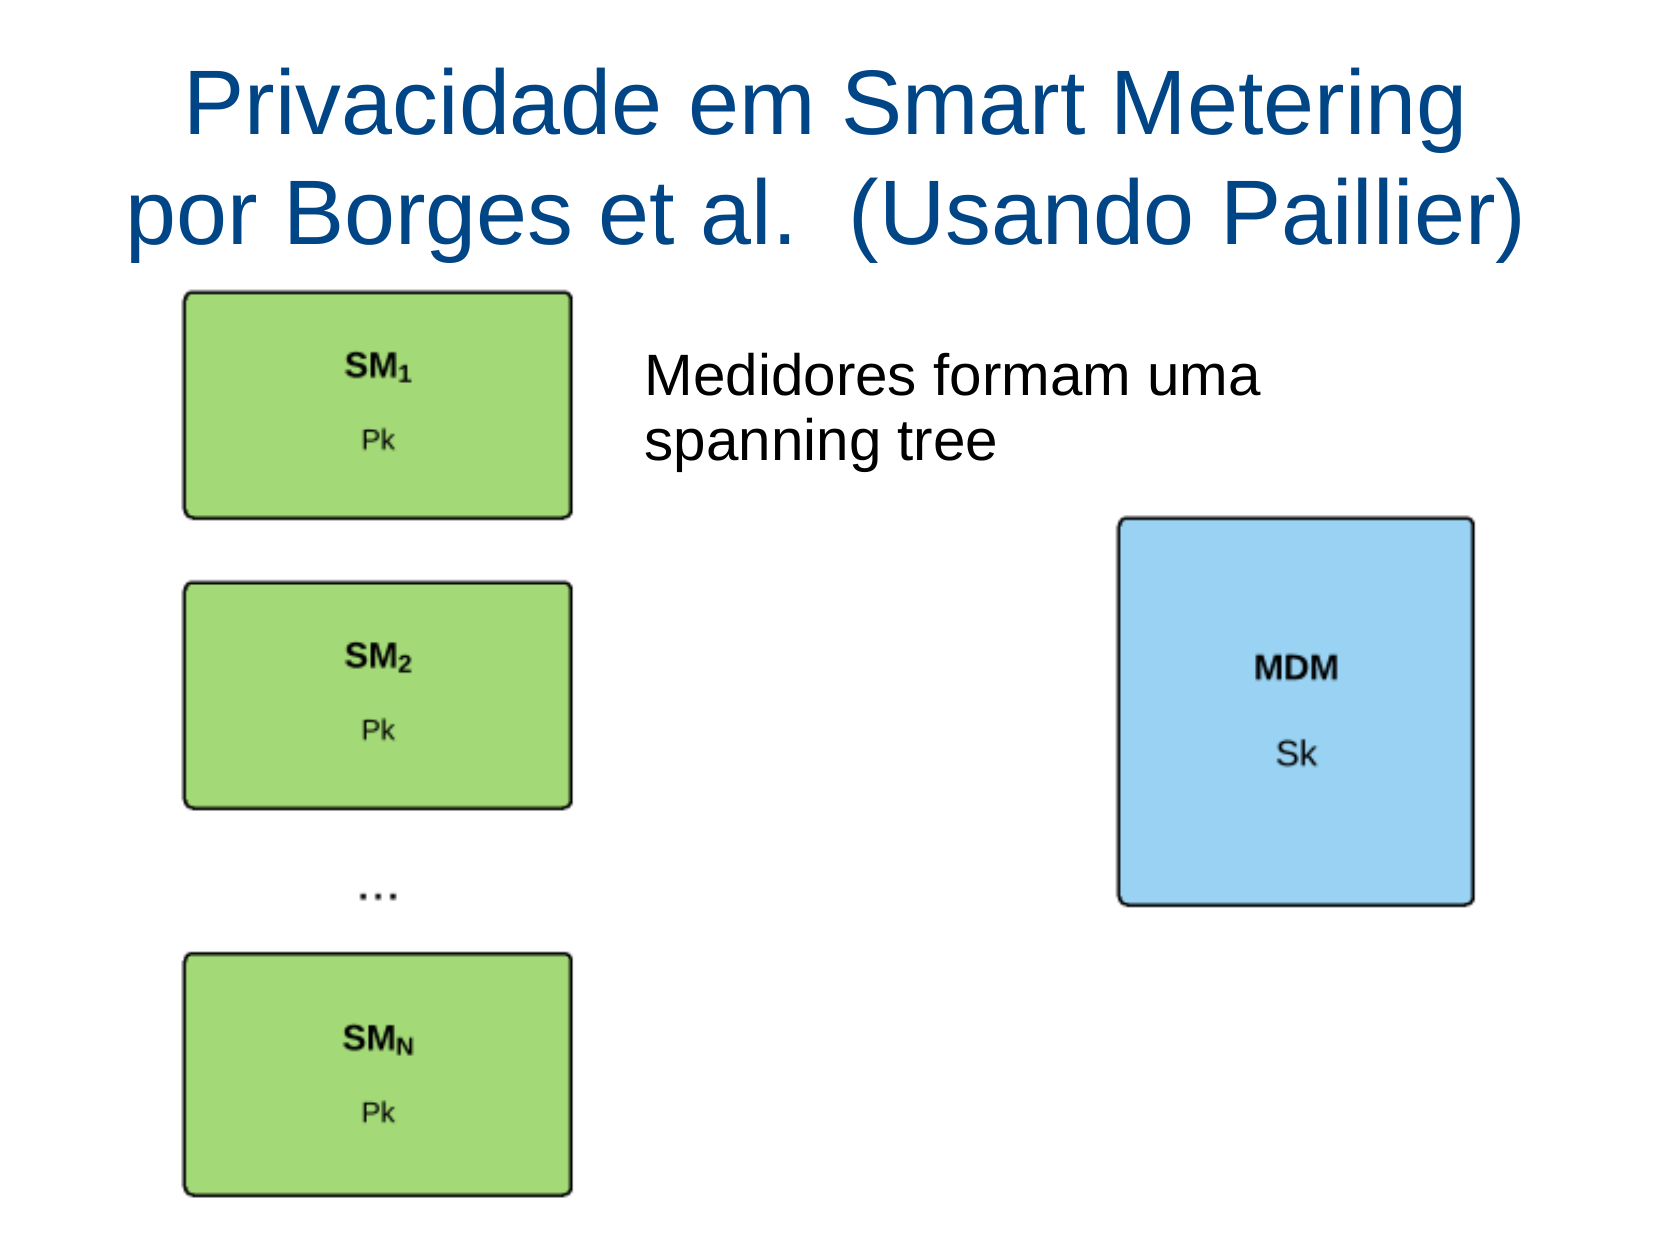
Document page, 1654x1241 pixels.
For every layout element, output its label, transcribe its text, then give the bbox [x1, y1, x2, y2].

picture [150, 284, 1486, 1215]
title Privacidade em Smart Metering por Borges et al. (Usando Paillier) [82, 42, 1571, 263]
text_box Medidores formam uma spanning tree [630, 335, 1321, 481]
